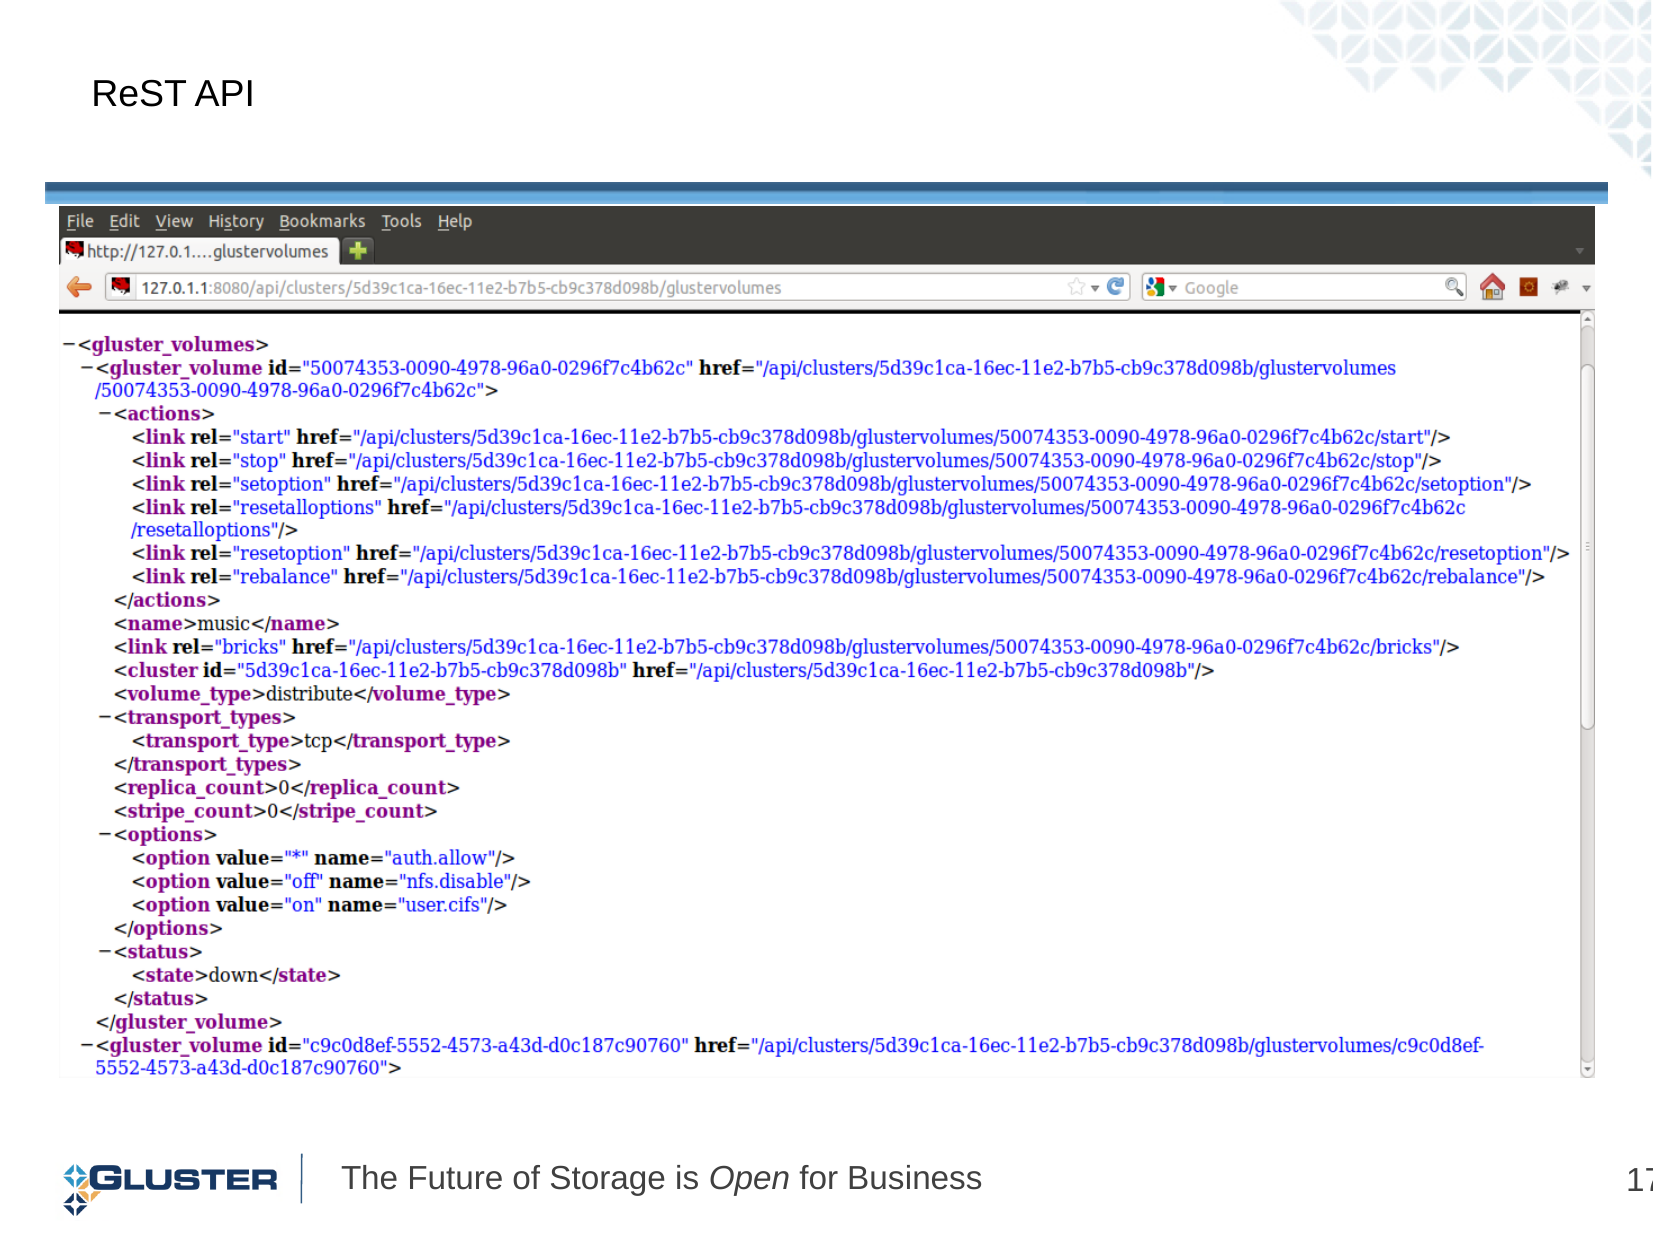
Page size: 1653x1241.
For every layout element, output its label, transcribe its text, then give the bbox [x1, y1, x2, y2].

text_box ReST API [76, 64, 1536, 178]
picture [45, 0, 1652, 204]
picture [38, 1145, 292, 1237]
picture [59, 206, 1595, 1078]
